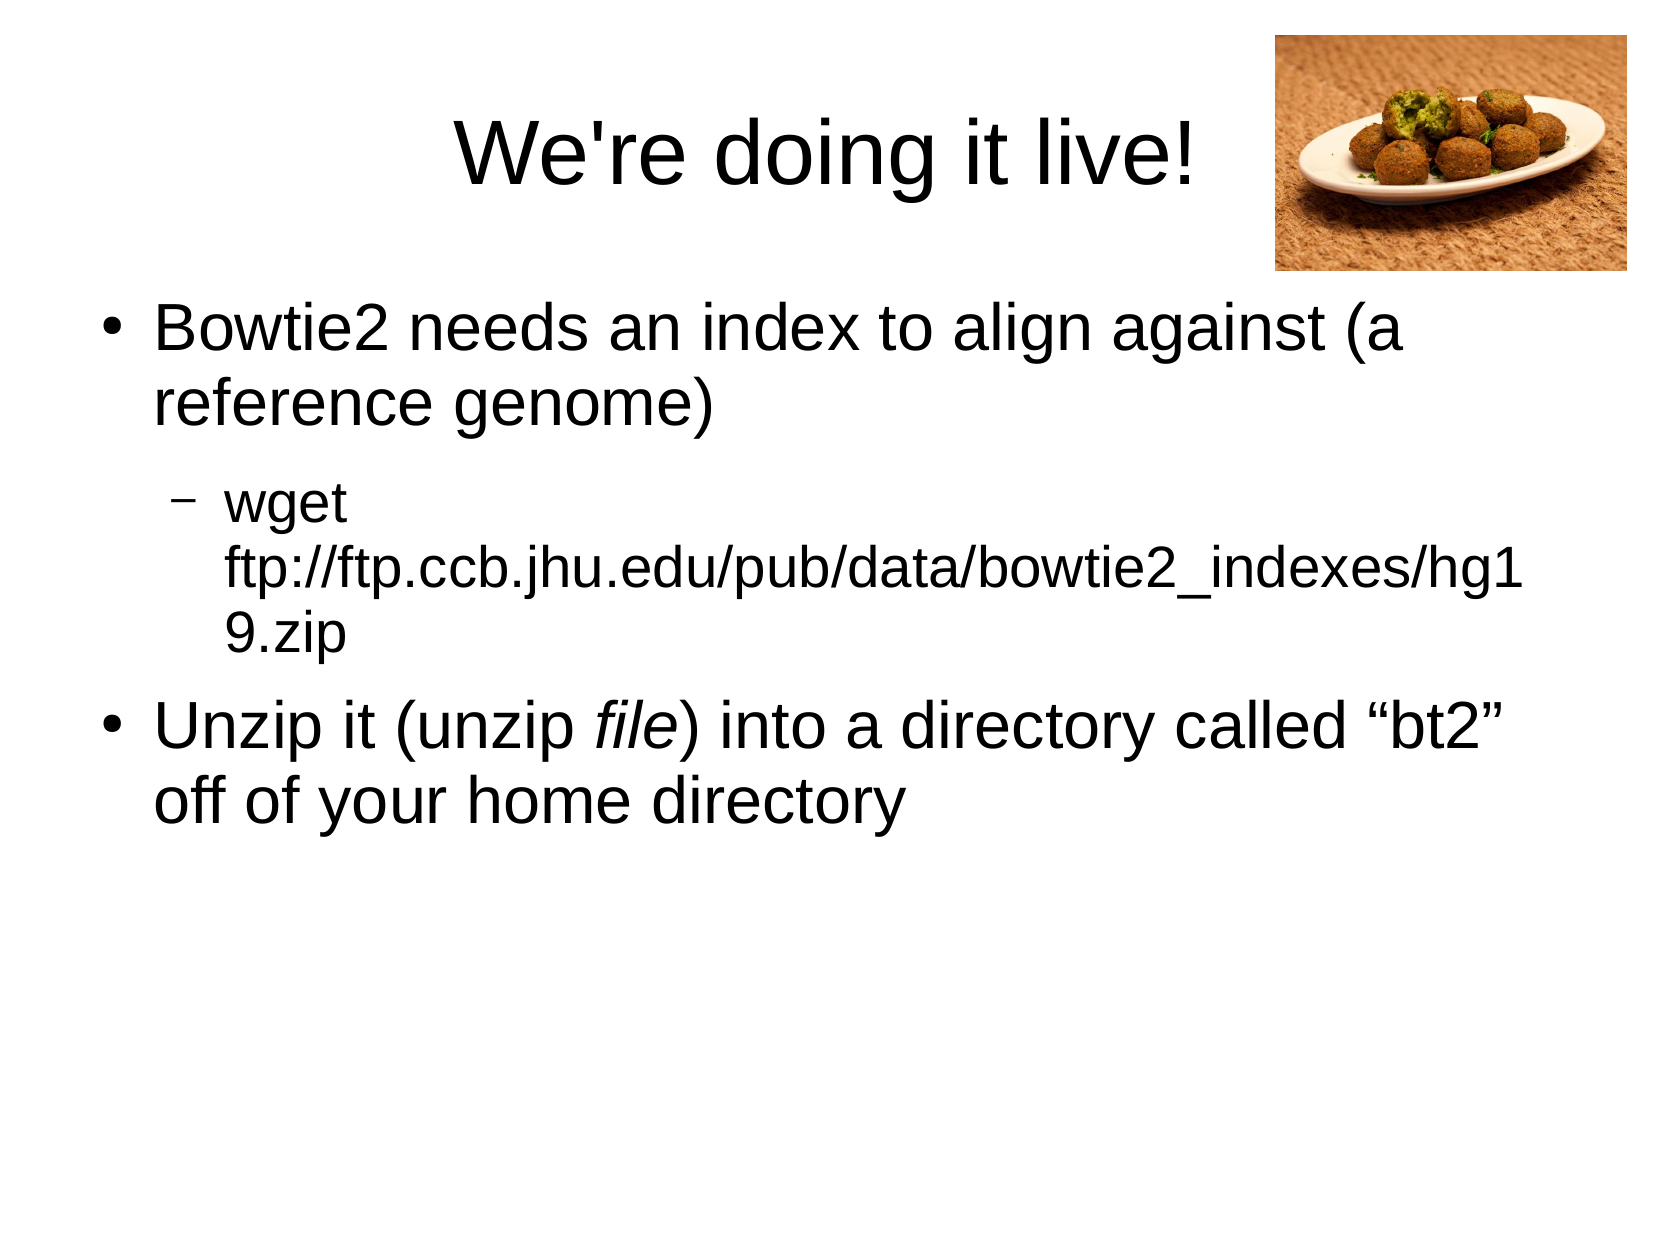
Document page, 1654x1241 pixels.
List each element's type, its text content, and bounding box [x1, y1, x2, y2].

title We're doing it live! [82, 49, 1275, 257]
list Bowtie2 needs an index to align against (a reference genome) wget ftp://ftp.ccb.jhu.edu/pub/data/bowtie2_indexes/hg19.zip Unzip it (unzip file) into a directory called “bt2” off of your home directory [82, 290, 1538, 1010]
picture [1275, 35, 1627, 271]
